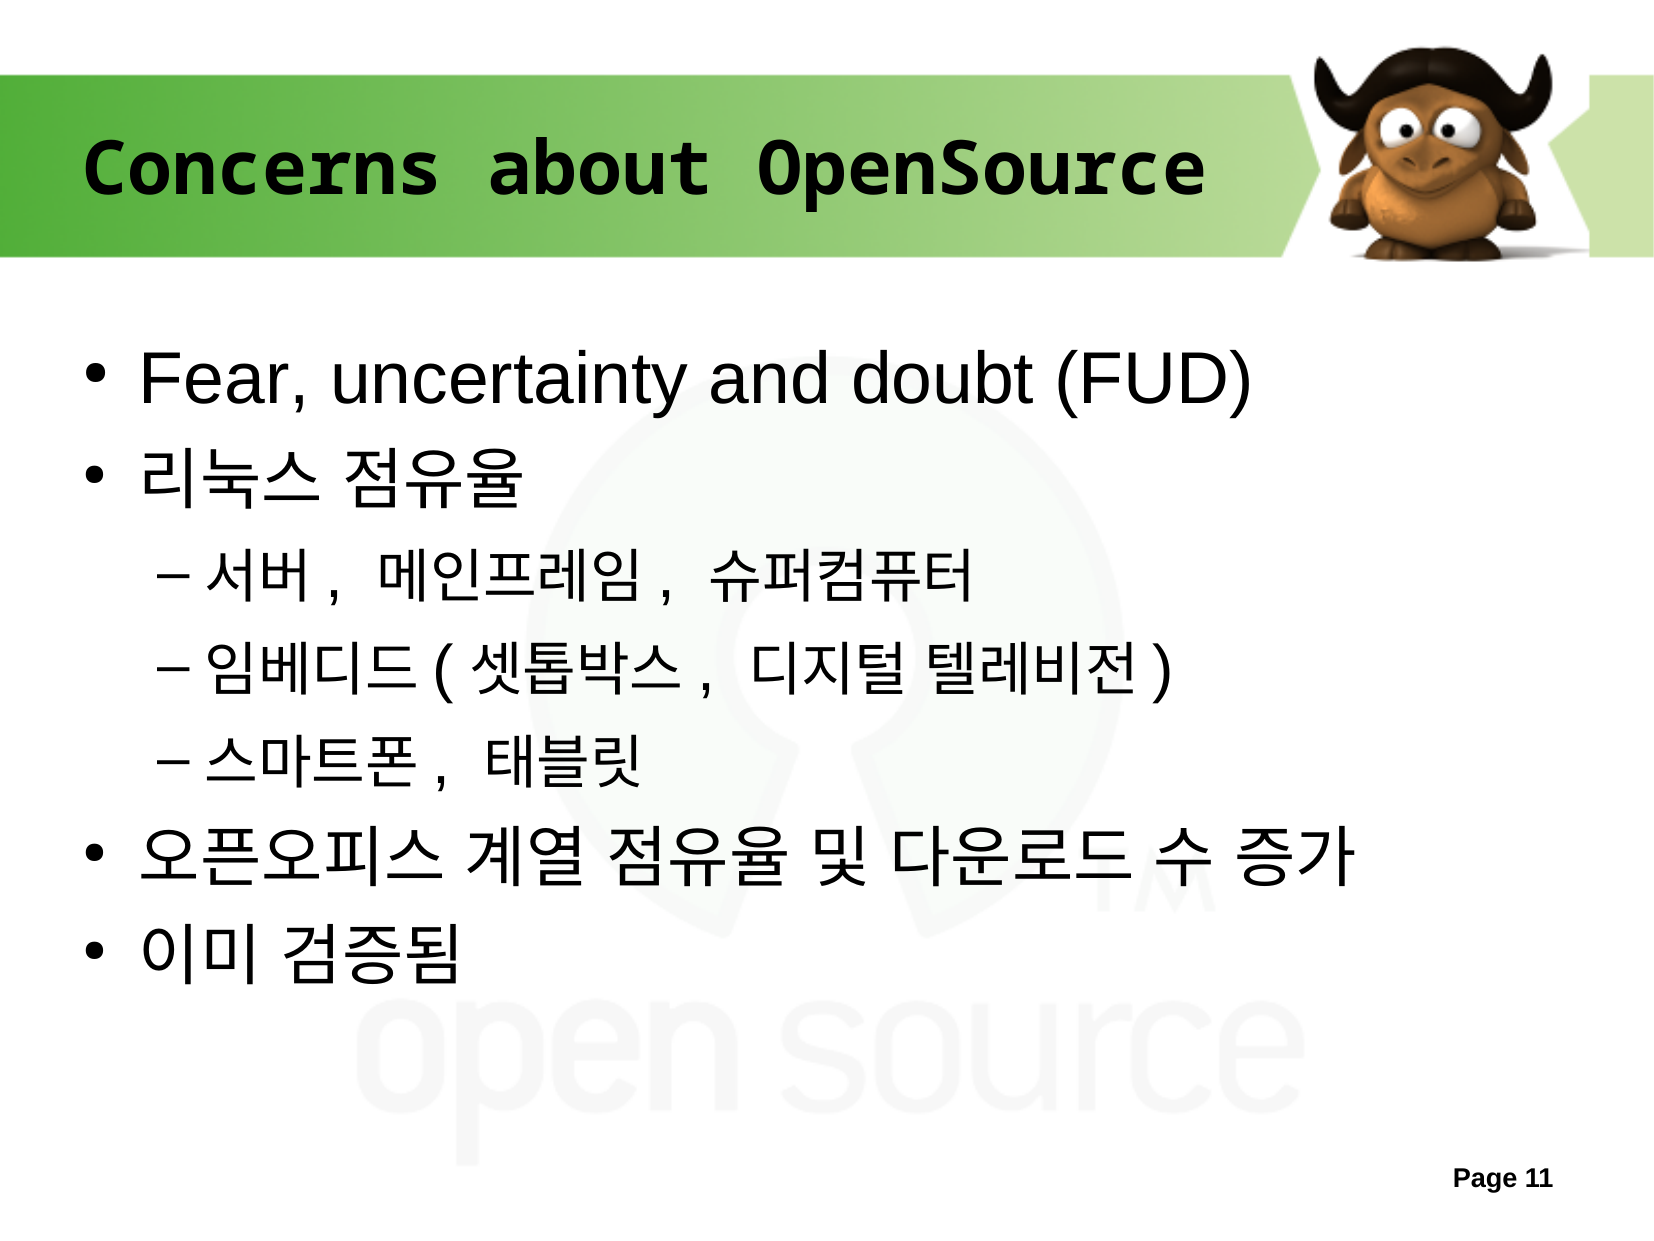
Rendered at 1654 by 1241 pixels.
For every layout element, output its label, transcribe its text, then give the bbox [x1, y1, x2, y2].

title Concerns about OpenSource [82, 61, 1571, 269]
list Fear, uncertainty and doubt (FUD) 리눅스 점유율 서버, 메인프레임, 슈퍼컴퓨터 임베디드(셋톱박스, 디지털 텔레비전) 스마트폰, 태블릿 오픈오피스 계열 점유율 및 다운로드 수 증가 이미 검증됨 [82, 330, 1571, 1134]
picture [0, 0, 1654, 1241]
